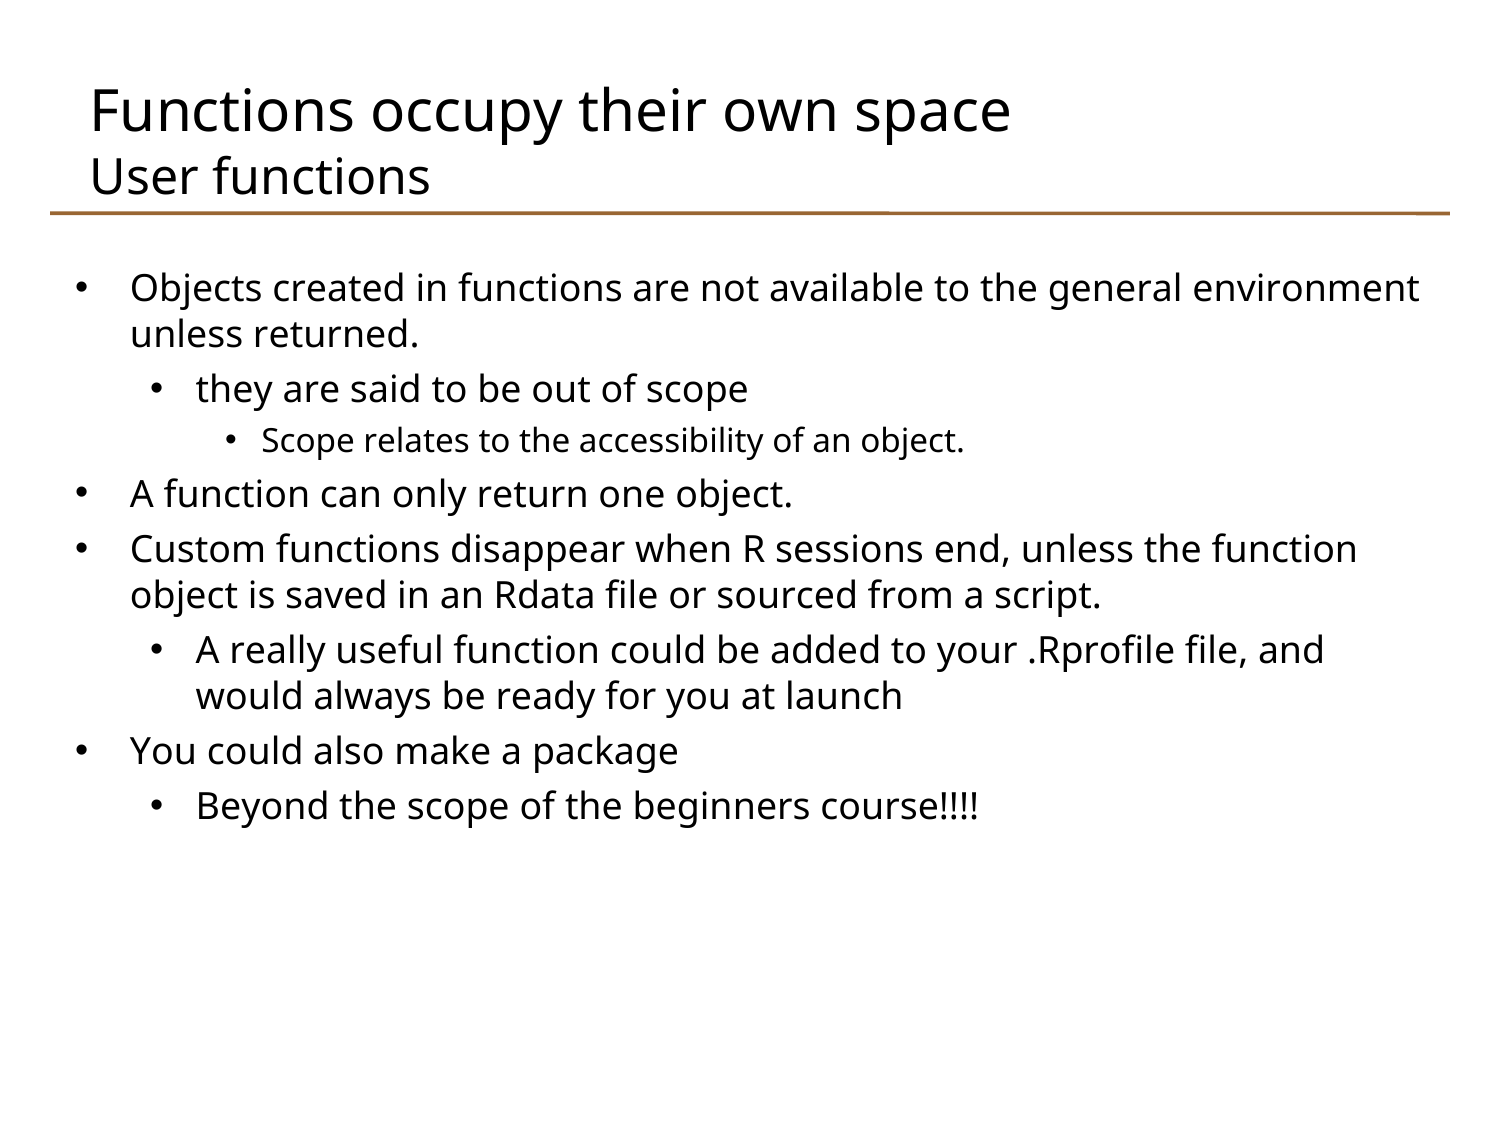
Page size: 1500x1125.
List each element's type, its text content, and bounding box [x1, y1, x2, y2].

text_box Objects created in functions are not available to the general environment unless returned. they are said to be out of scope Scope relates to the accessibility of an object. A function can only return one object. Custom functions disappear when R sessions end, unless the function object is saved in an Rdata file or sourced from a script. A really useful function could be added to your .Rprofile file, and would always be ready for you at launch You could also make a package Beyond the scope of the beginners course!!!! [75, 263, 1425, 1006]
text_box Functions occupy their own space User functions [75, 44, 1425, 233]
